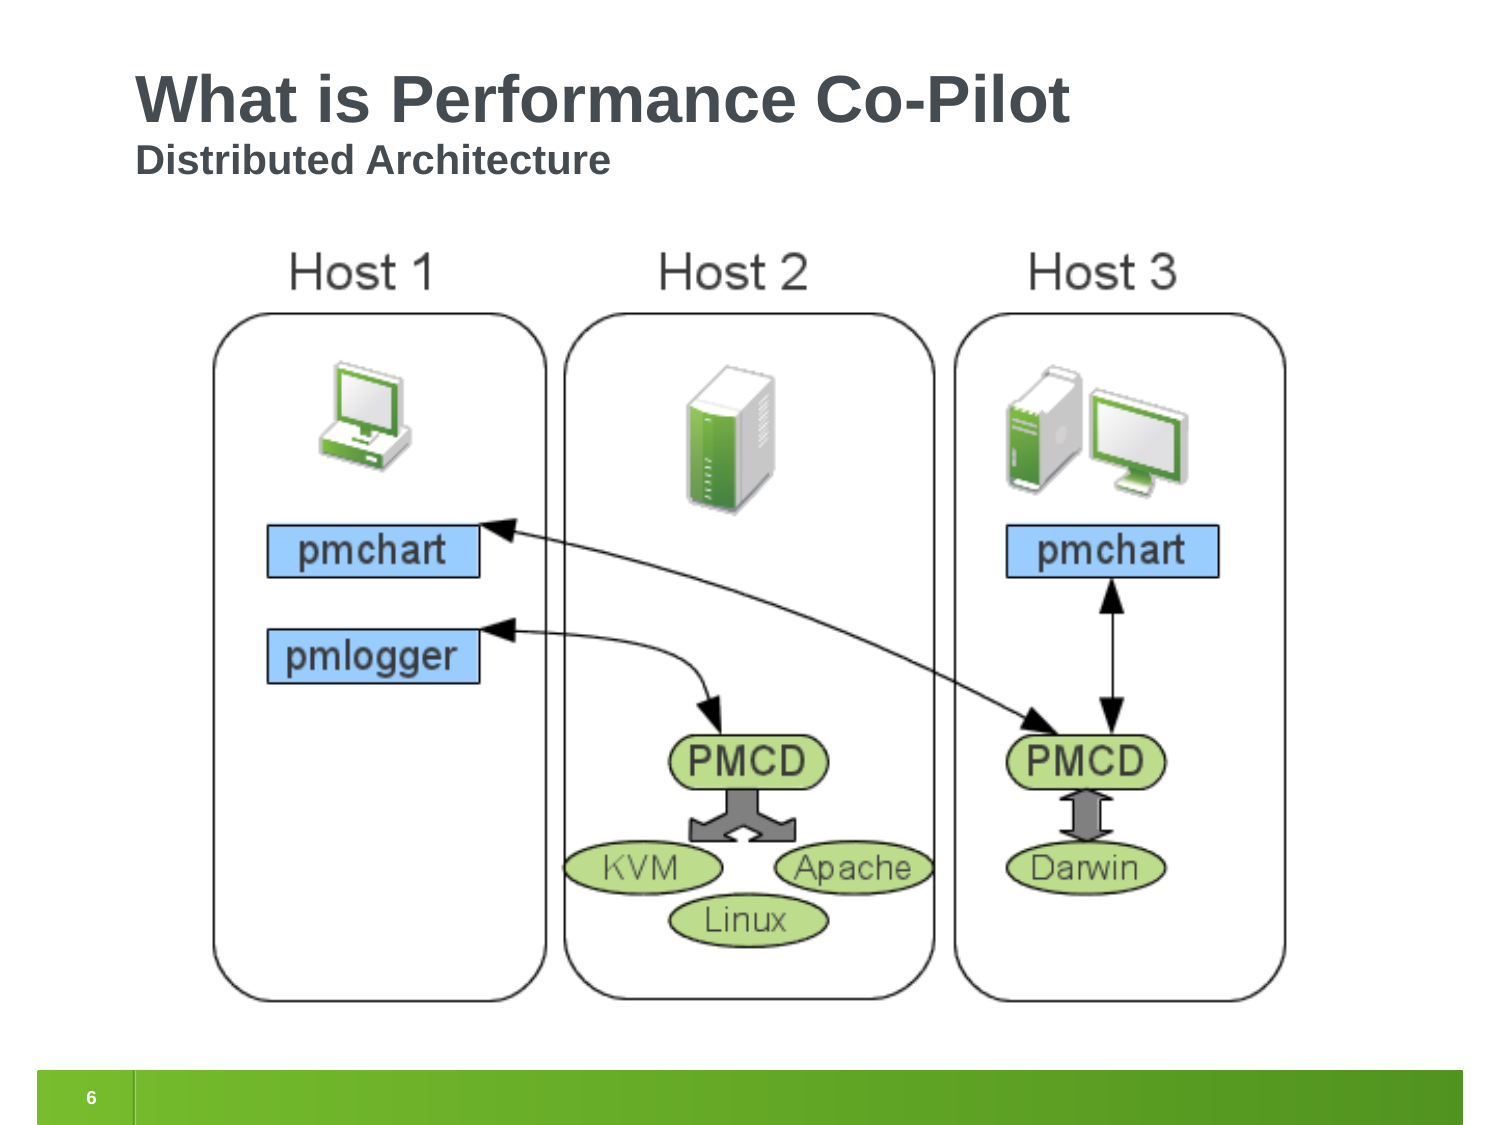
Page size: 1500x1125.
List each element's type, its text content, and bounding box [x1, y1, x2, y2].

picture [205, 228, 1295, 1011]
title What is Performance Co-Pilot Distributed Architecture [135, 49, 1372, 197]
